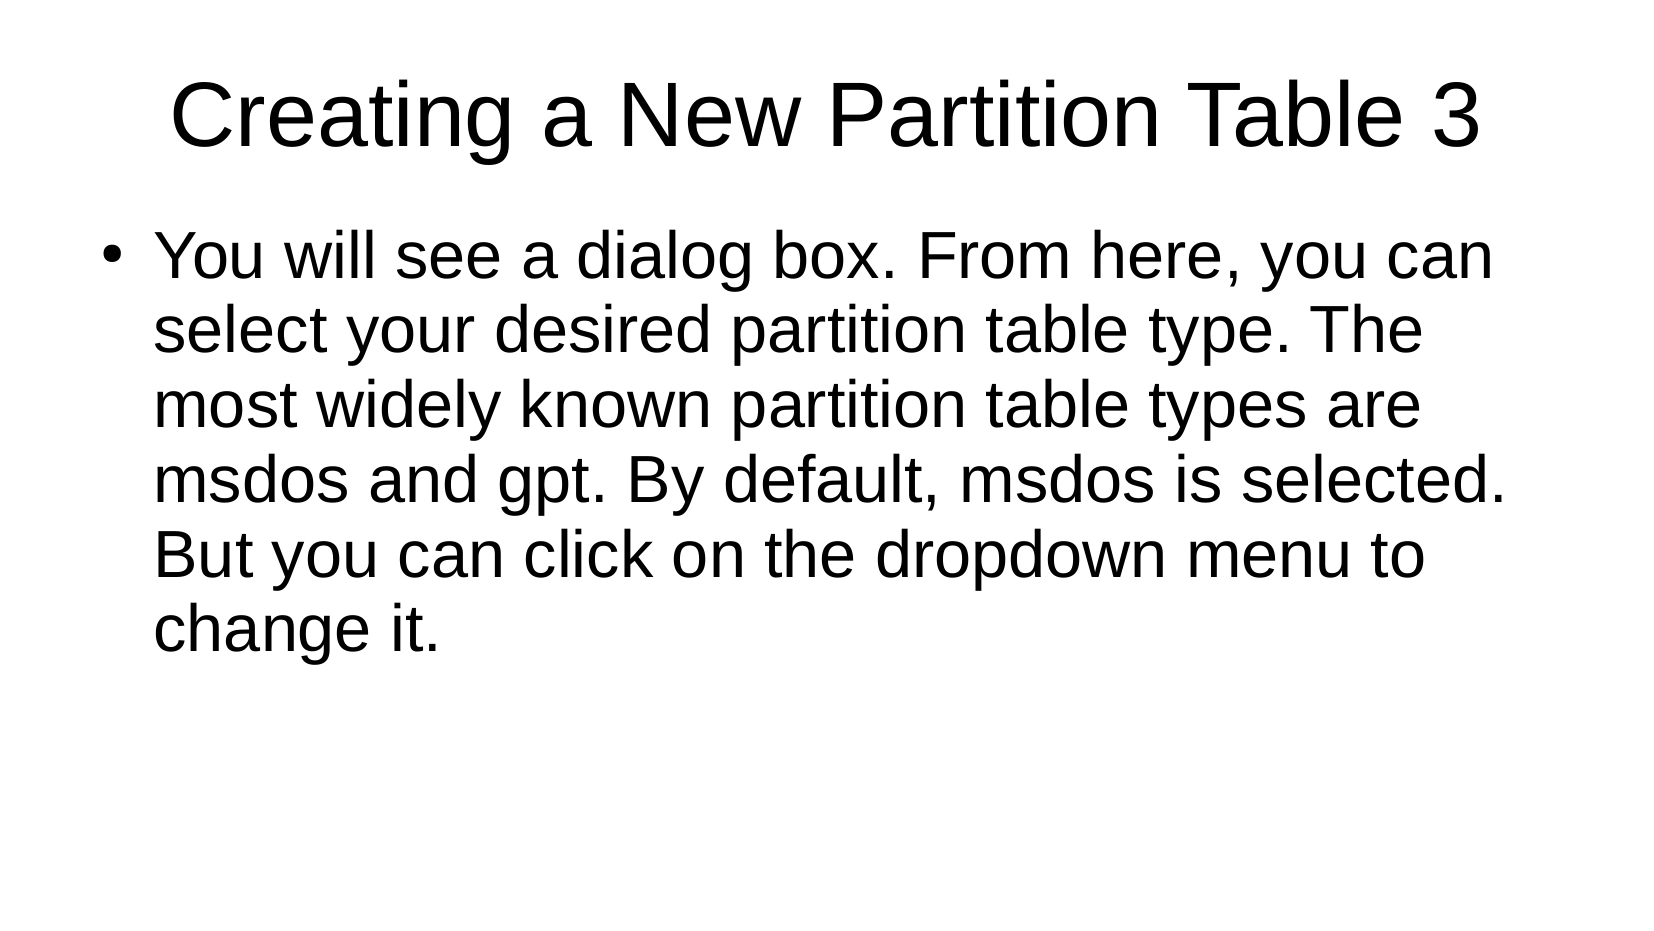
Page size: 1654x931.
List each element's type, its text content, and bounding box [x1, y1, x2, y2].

list You will see a dialog box. From here, you can select your desired partition table type. The most widely known partition table types are msdos and gpt. By default, msdos is selected. But you can click on the dropdown menu to change it. [82, 217, 1571, 758]
title Creating a New Partition Table 3 [82, 37, 1571, 193]
